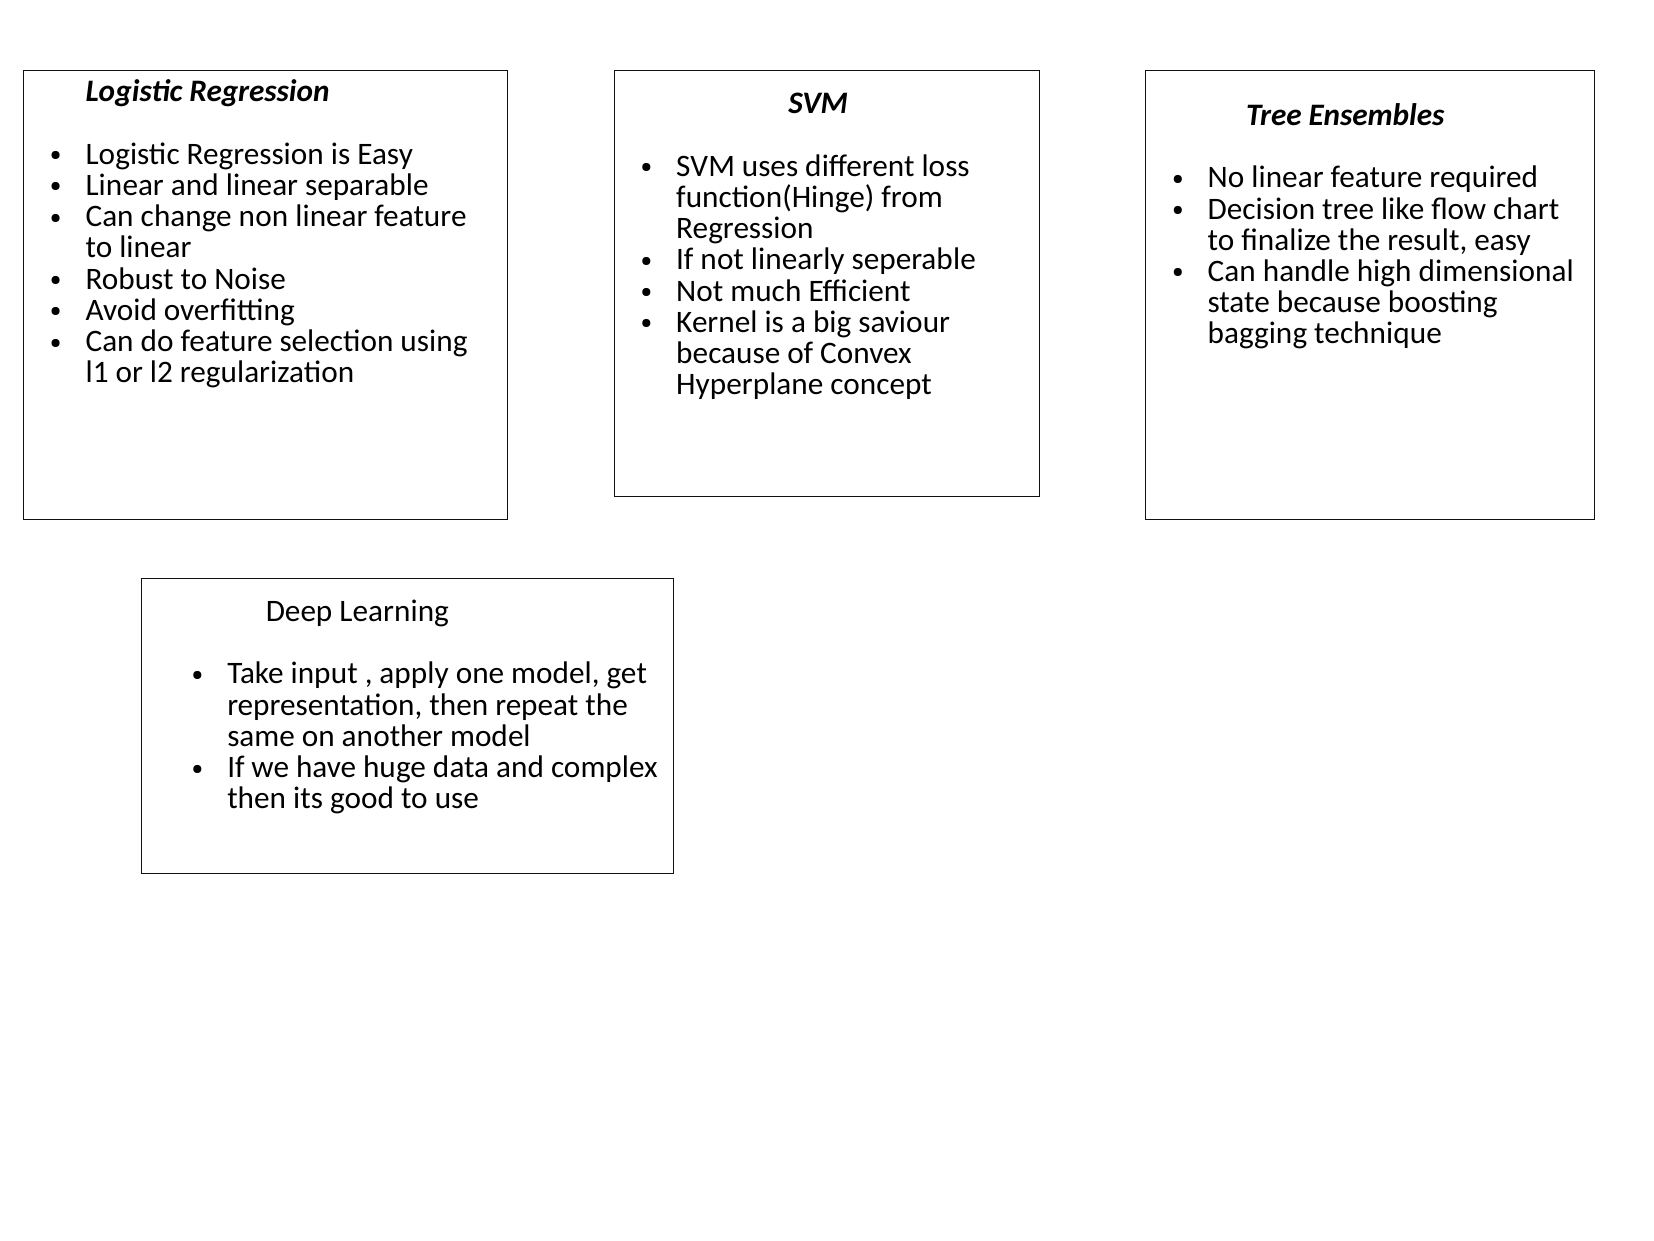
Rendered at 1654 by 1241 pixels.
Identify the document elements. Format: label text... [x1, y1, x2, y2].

text_box Logistic Regression Logistic Regression is Easy Linear and linear separable Can change non linear feature to linear Robust to Noise Avoid overfitting Can do feature selection using l1 or l2 regularization [35, 70, 497, 469]
text_box SVM SVM uses different loss function(Hinge) from Regression If not linearly seperable Not much Efficient Kernel is a big saviour because of Convex Hyperplane concept [625, 82, 1040, 557]
text_box [23, 70, 508, 520]
text_box [1145, 70, 1595, 520]
text_box [141, 578, 674, 874]
text_box [614, 70, 1040, 497]
text_box Tree Ensembles No linear feature required Decision tree like flow chart to finalize the result, easy Can handle high dimensional state because boosting bagging technique [1157, 94, 1595, 416]
text_box Deep Learning Take input , apply one model, get representation, then repeat the same on another model If we have huge data and complex then its good to use [177, 590, 697, 874]
